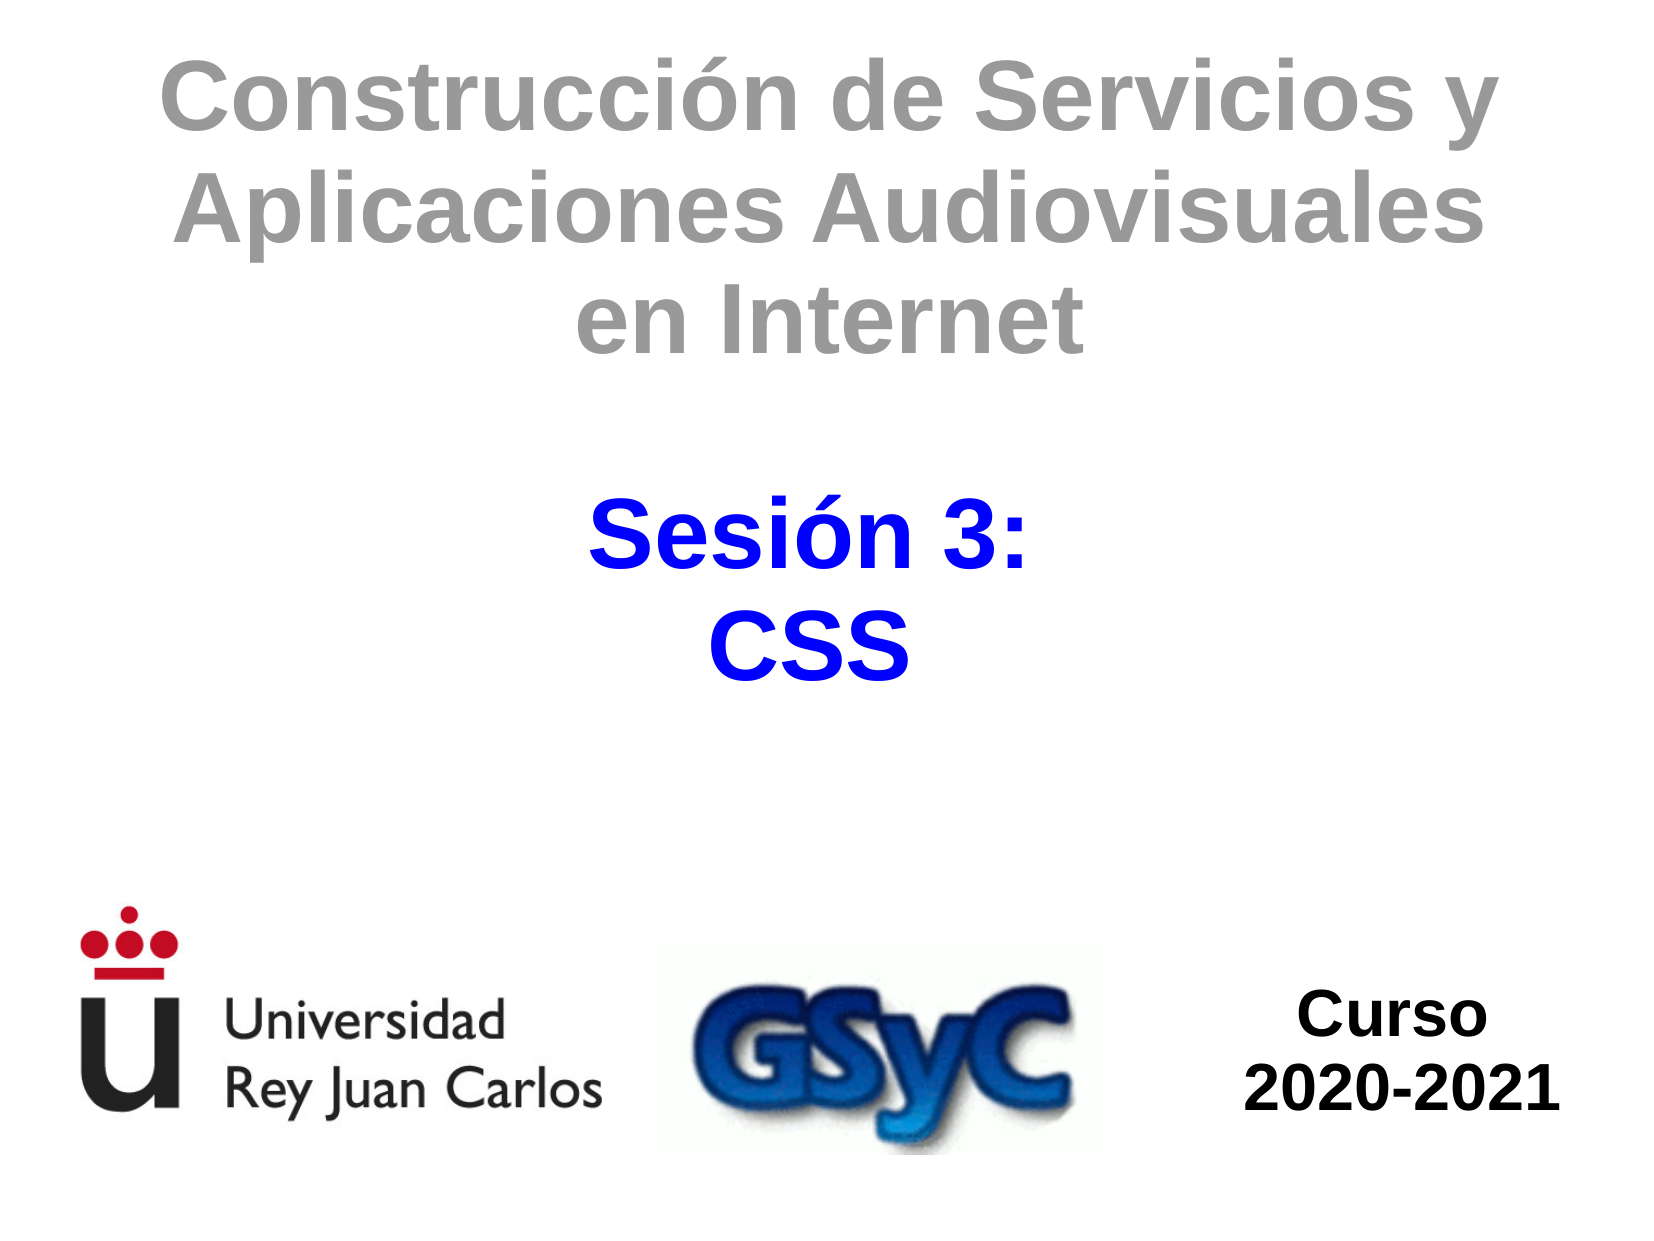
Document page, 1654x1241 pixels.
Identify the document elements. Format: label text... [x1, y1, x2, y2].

picture [653, 944, 1111, 1156]
picture [46, 884, 631, 1141]
title Construcción de Servicios y Aplicaciones Audiovisuales en Internet [144, 39, 1516, 376]
title Sesión 3: CSS [135, 422, 1486, 758]
title Curso 2020-2021 [1200, 975, 1606, 1126]
